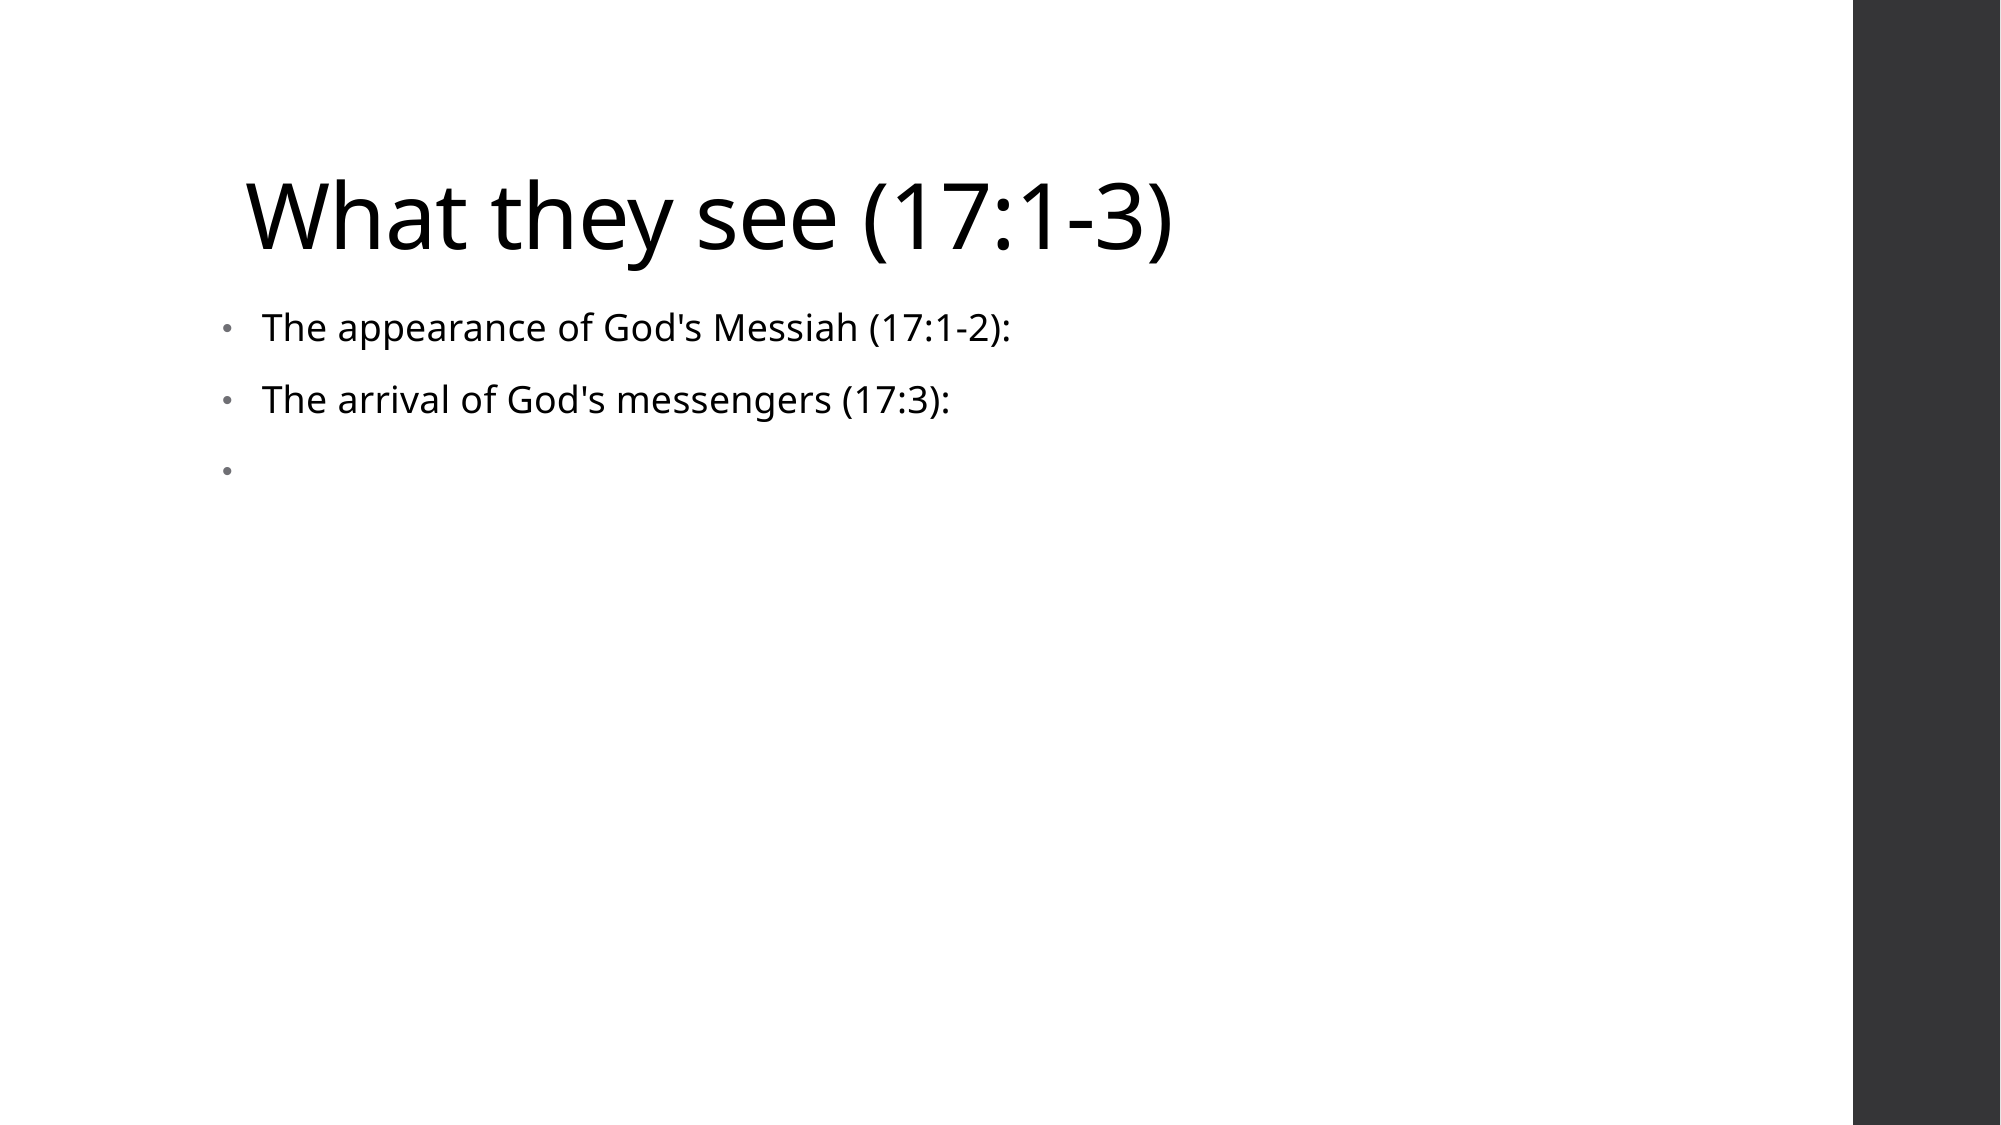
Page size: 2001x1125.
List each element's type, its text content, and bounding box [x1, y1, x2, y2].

title What they see (17:1-3) [206, 60, 1797, 278]
list The appearance of God's Messiah (17:1-2): The arrival of God's messengers (17:3): [206, 299, 1617, 1014]
